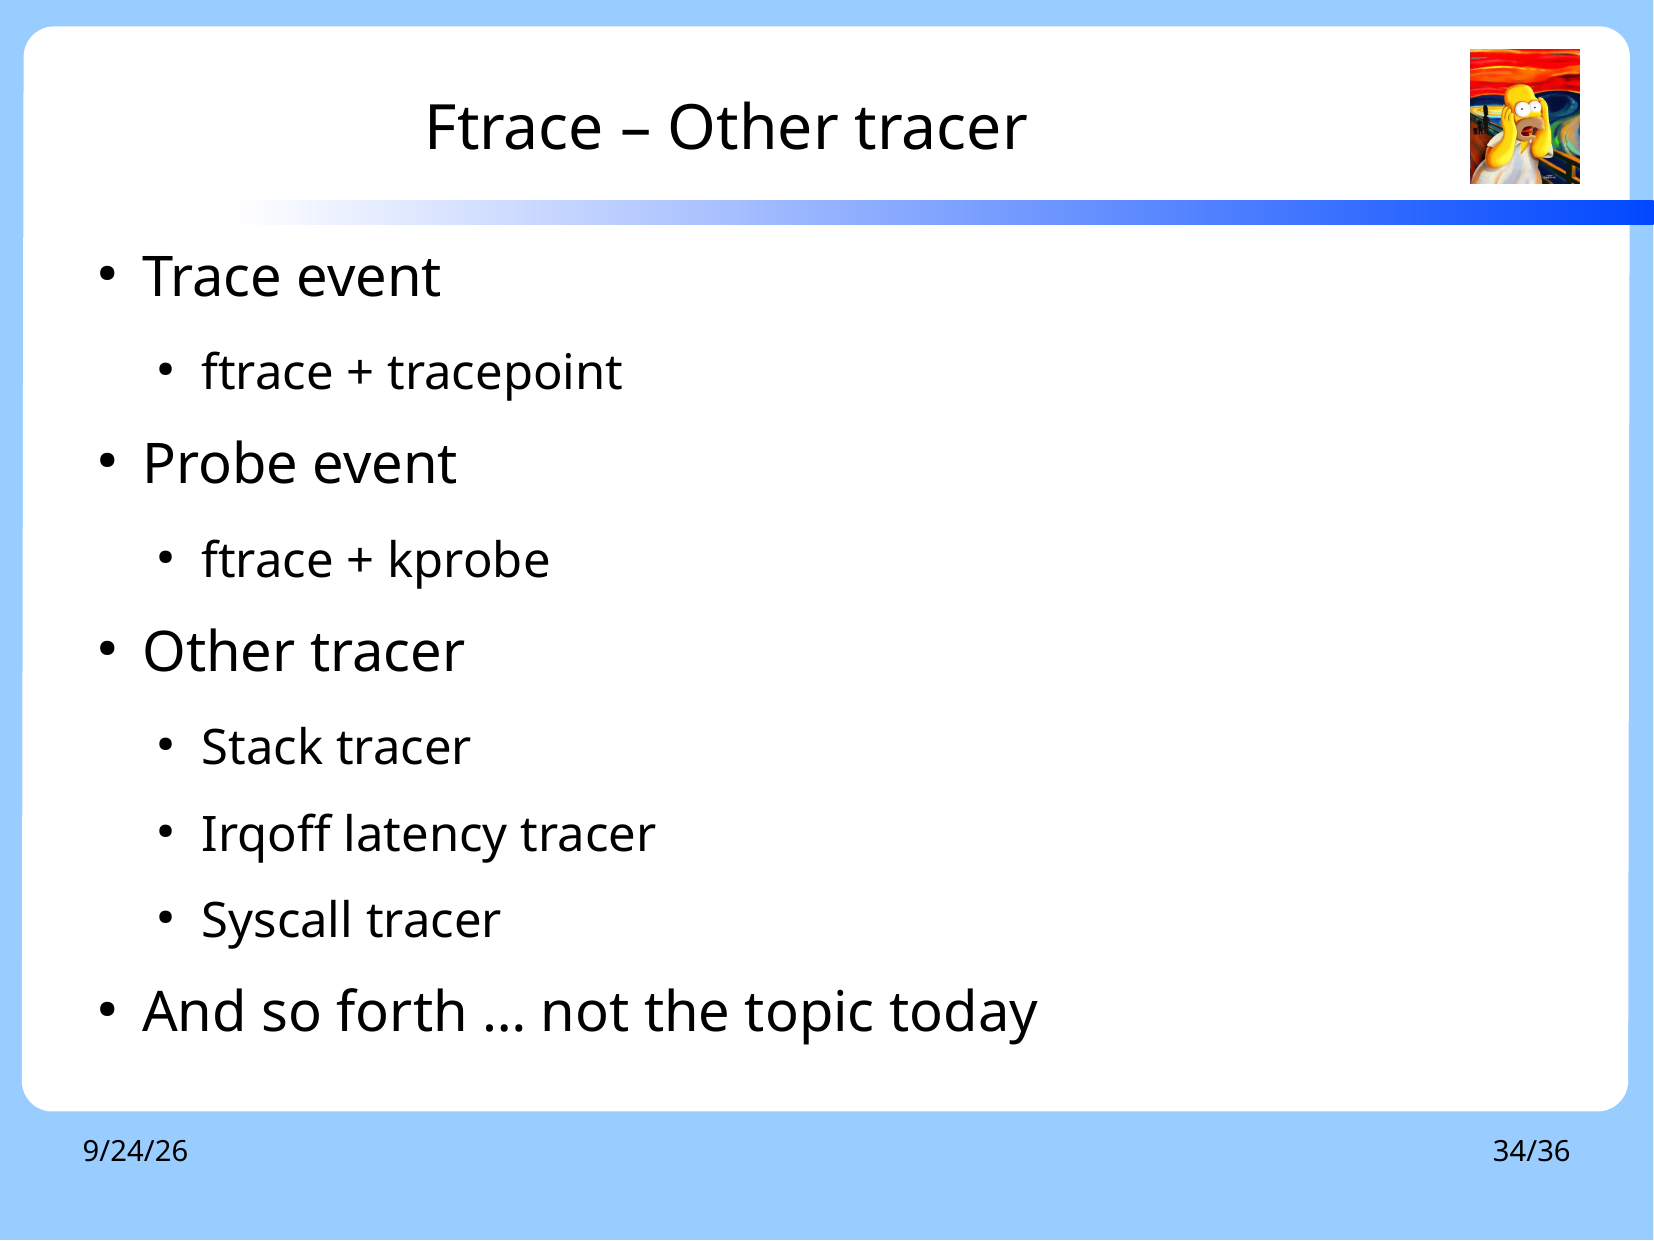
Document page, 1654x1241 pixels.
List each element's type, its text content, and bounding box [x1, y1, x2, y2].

picture [1470, 49, 1580, 184]
list Trace event ftrace + tracepoint Probe event ftrace + kprobe Other tracer Stack tracer Irqoff latency tracer Syscall tracer And so forth … not the topic today [82, 236, 1571, 1055]
title Ftrace – Other tracer [82, 49, 1371, 201]
